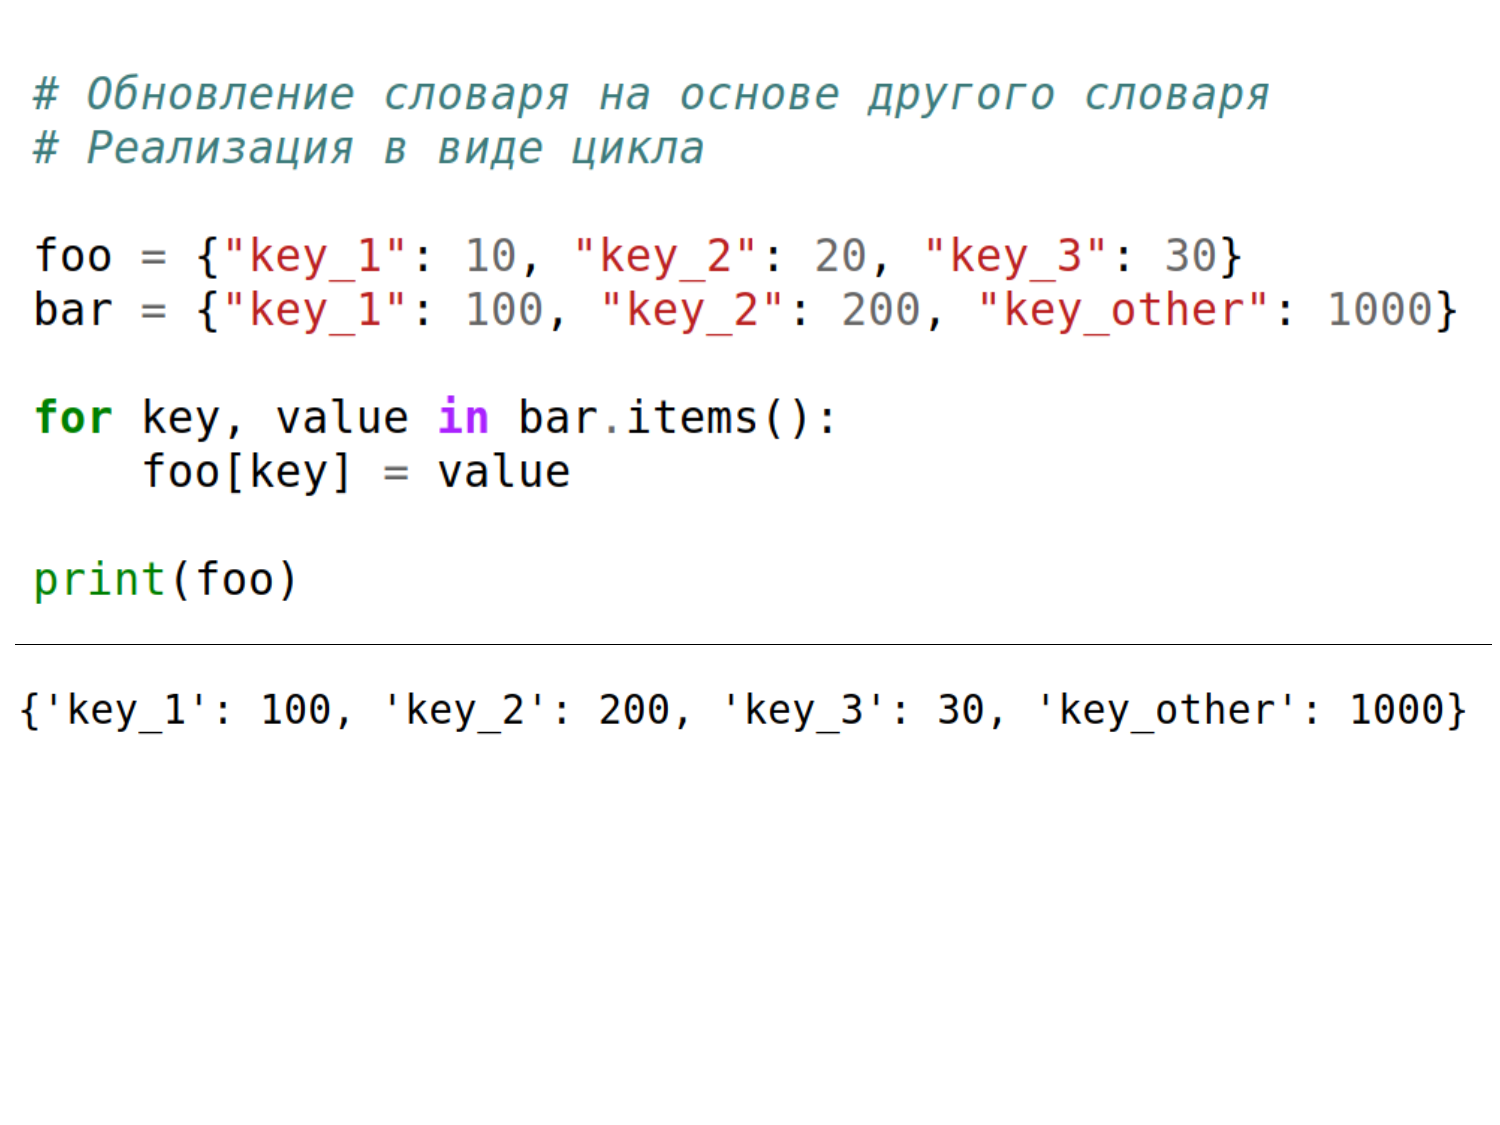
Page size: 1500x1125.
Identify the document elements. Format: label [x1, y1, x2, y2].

picture [16, 60, 1474, 619]
picture [8, 671, 1484, 751]
